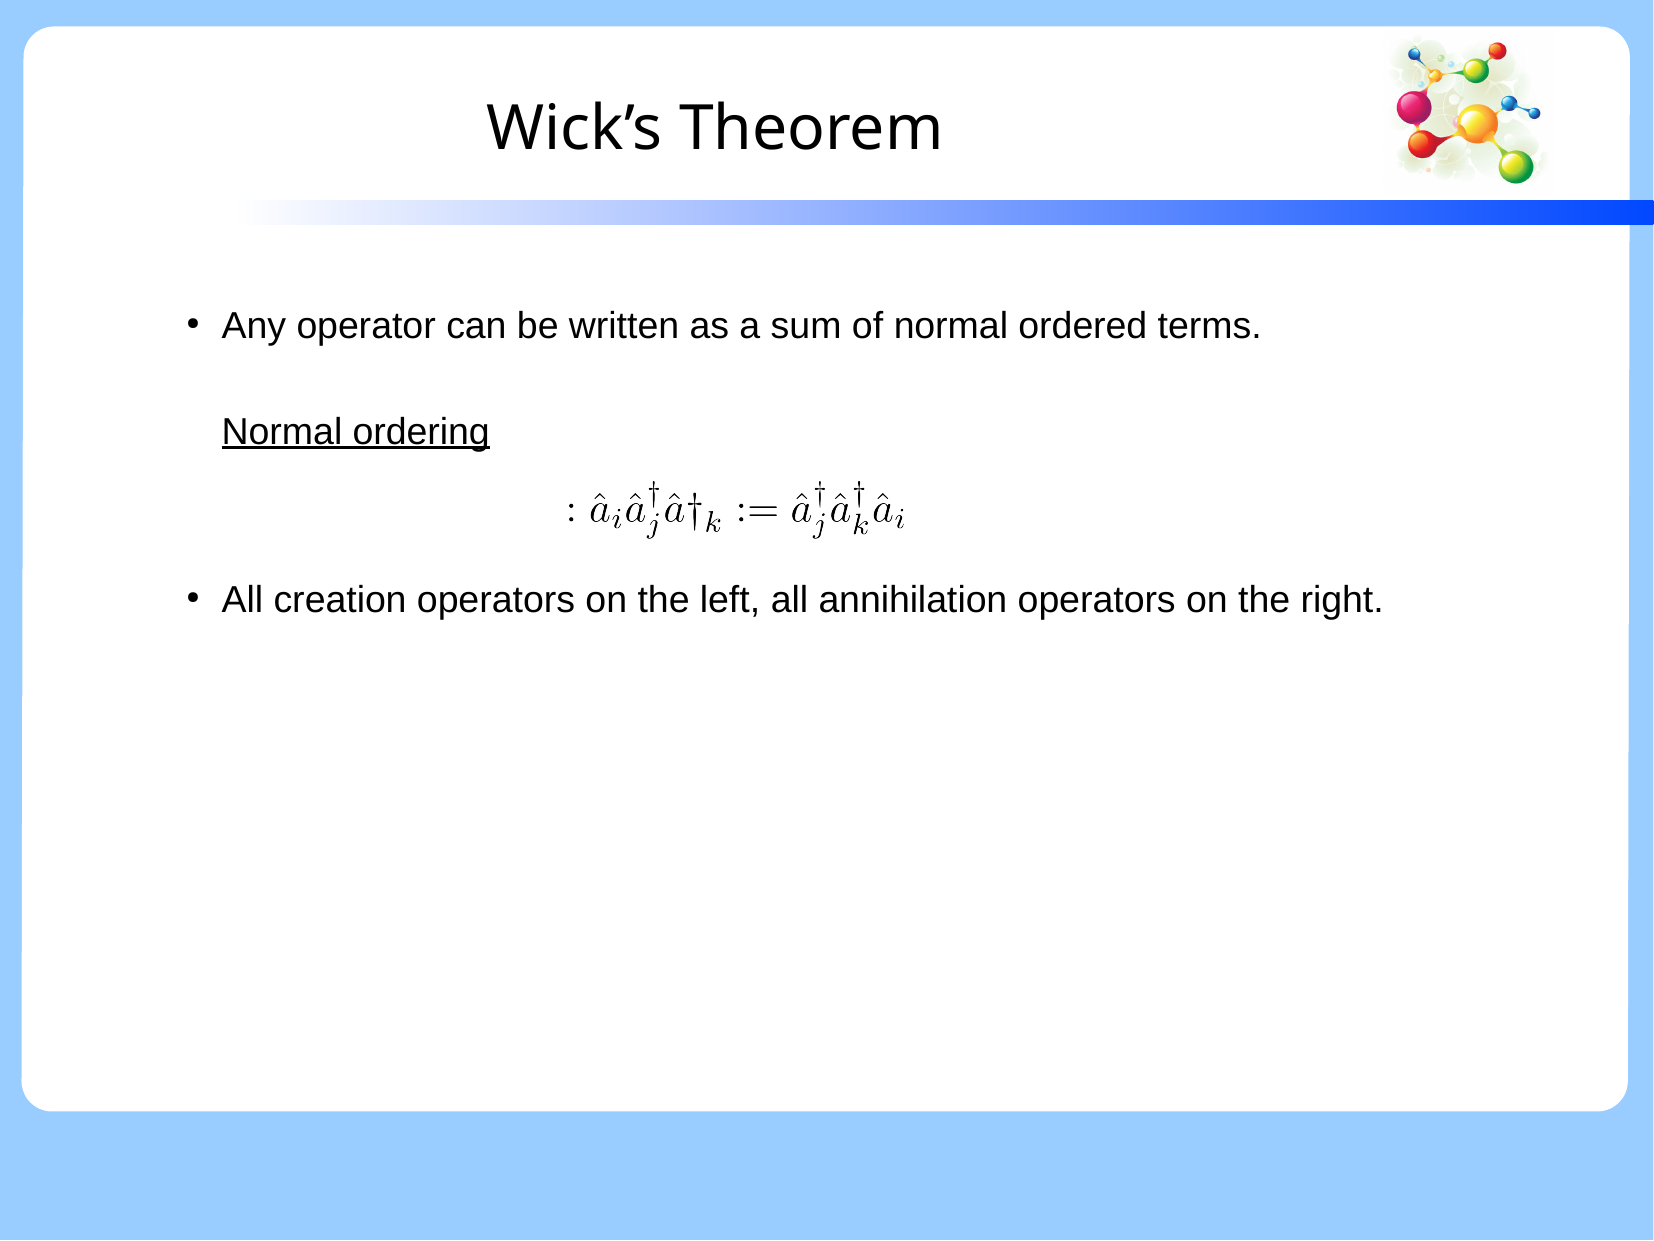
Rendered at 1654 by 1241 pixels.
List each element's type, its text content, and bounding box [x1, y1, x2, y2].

picture [1382, 29, 1556, 195]
table_cell [873, 201, 877, 224]
table_cell [956, 201, 961, 224]
title Wick’s Theorem [82, 49, 1332, 201]
text_box Any operator can be written as a sum of normal ordered terms. [171, 254, 1446, 1110]
